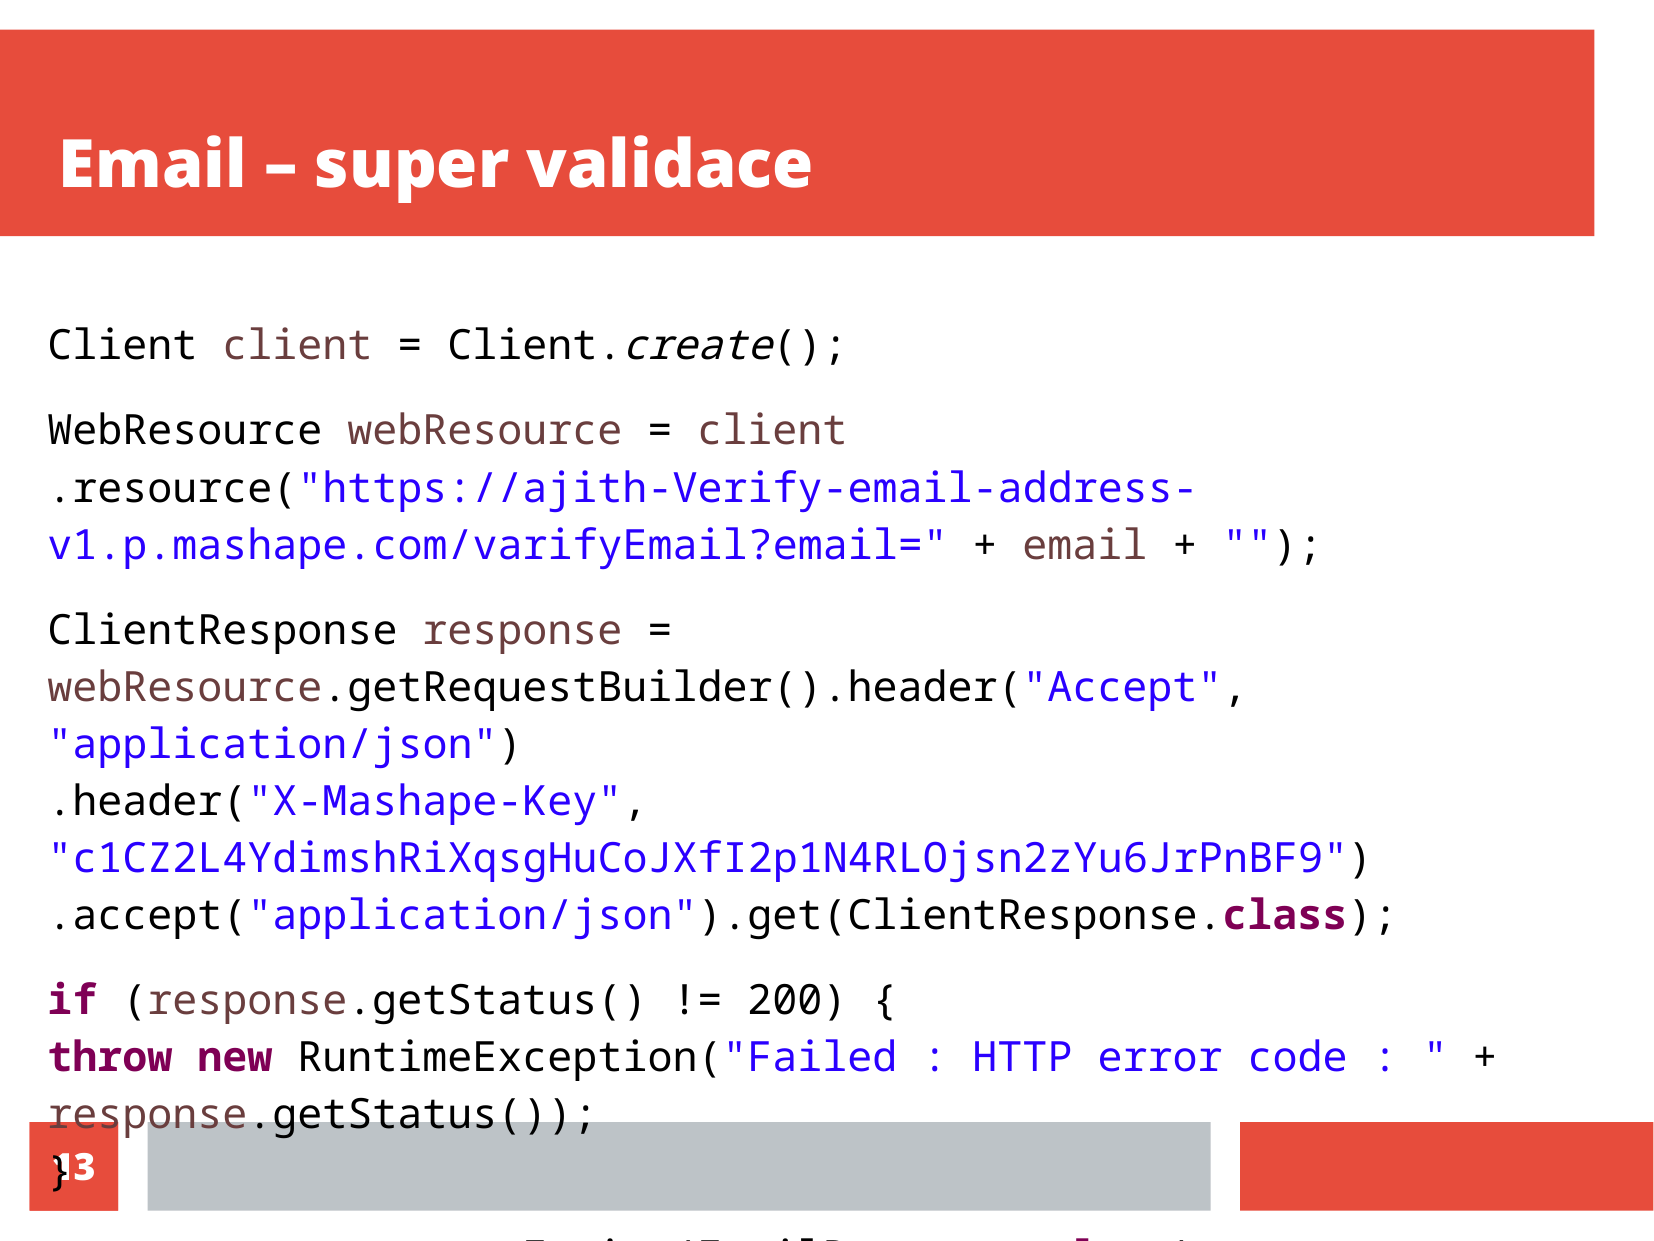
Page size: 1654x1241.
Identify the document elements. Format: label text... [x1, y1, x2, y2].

title Email – super validace [59, 59, 1595, 207]
text_box Client client = Client.create(); WebResource webResource = client .resource("https://ajith-Verify-email-address-v1.p.mashape.com/varifyEmail?email=" + email + ""); ClientResponse response = webResource.getRequestBuilder().header("Accept", "application/json") .header("X-Mashape-Key", "c1CZ2L4YdimshRiXqsgHuCoJXfI2p1N4RLOjsn2zYu6JrPnBF9") .accept("application/json").get(ClientResponse.class); if (response.getStatus() != 200) { throw new RuntimeException("Failed : HTTP error code : " + response.getStatus()); } return response.getEntity(EmailResponse.class); [32, 307, 1631, 1107]
